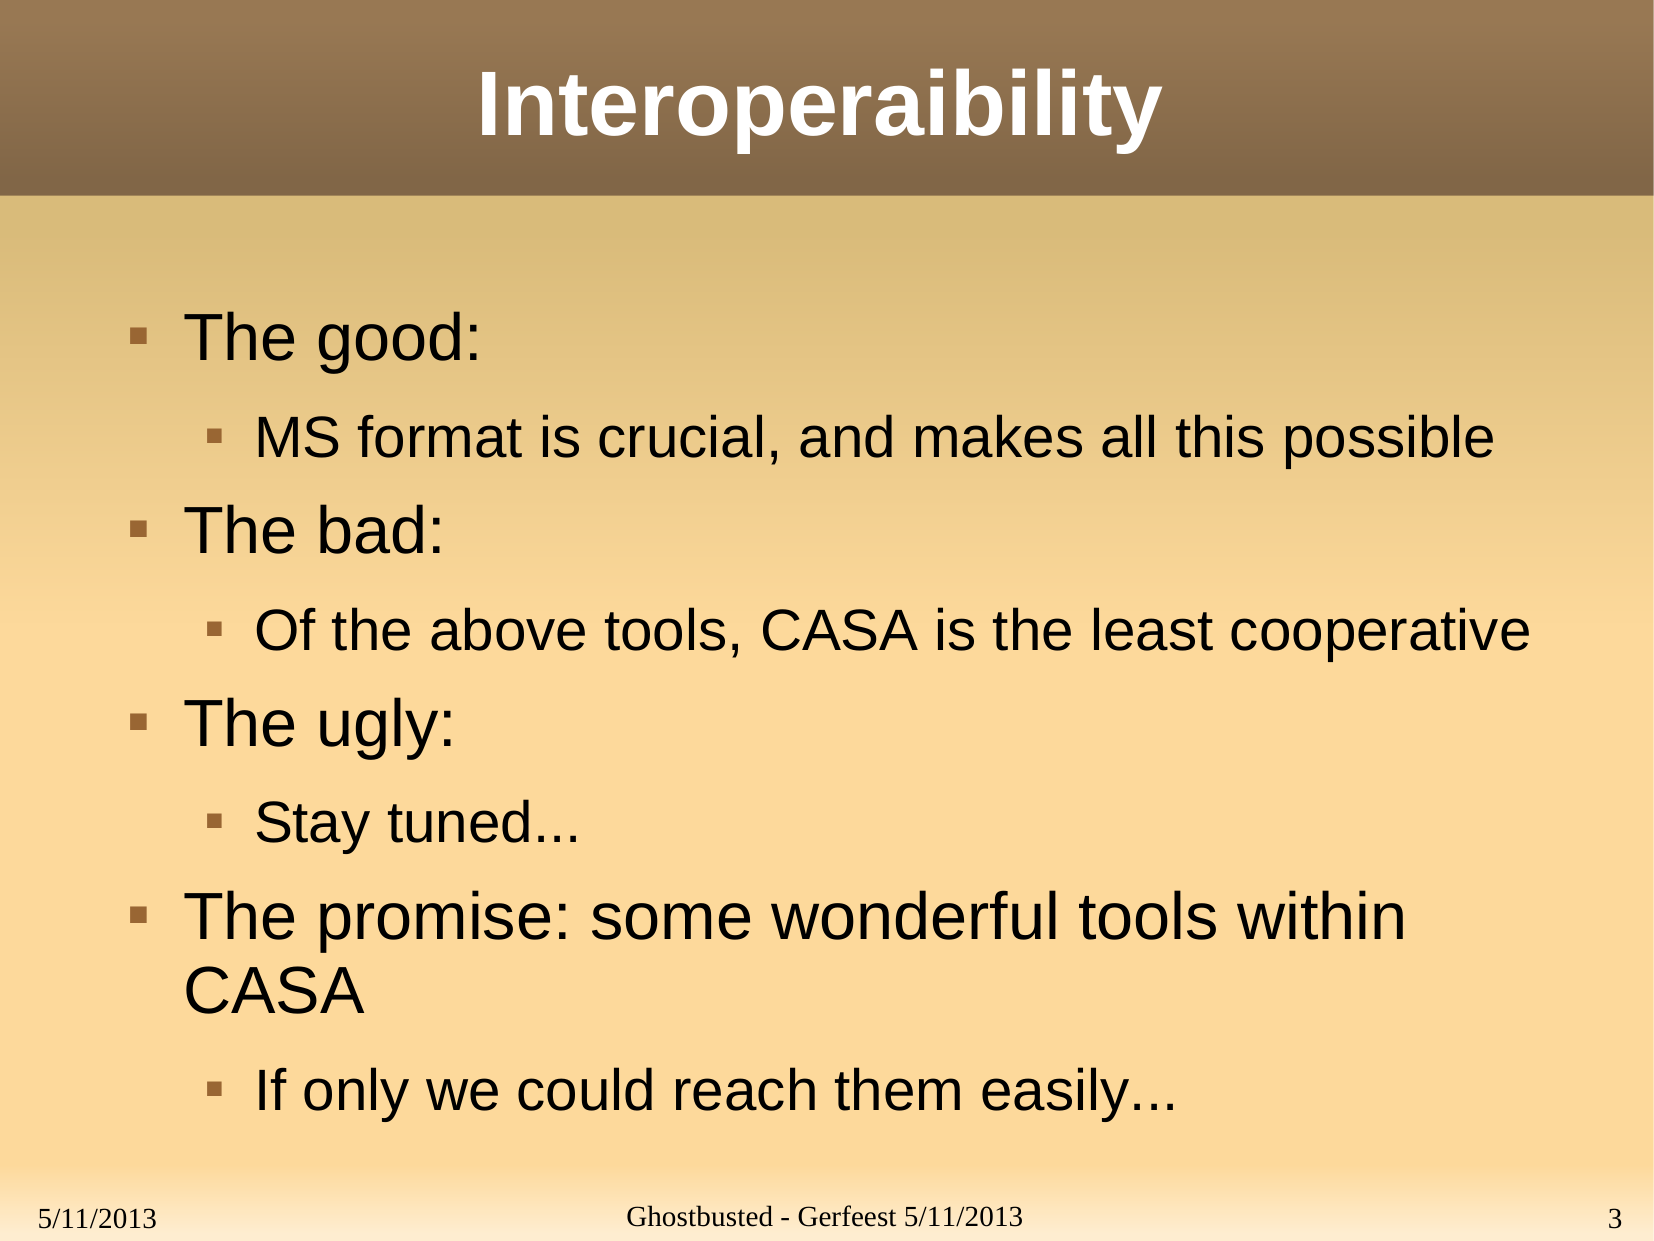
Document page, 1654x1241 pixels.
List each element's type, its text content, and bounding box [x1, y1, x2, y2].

title Interoperaibility [76, 0, 1565, 208]
picture [0, 0, 1654, 1241]
list The good: MS format is crucial, and makes all this possible The bad: Of the above tools, CASA is the least cooperative The ugly: Stay tuned... The promise: some wonderful tools within CASA If only we could reach them easily... [112, 300, 1601, 1123]
